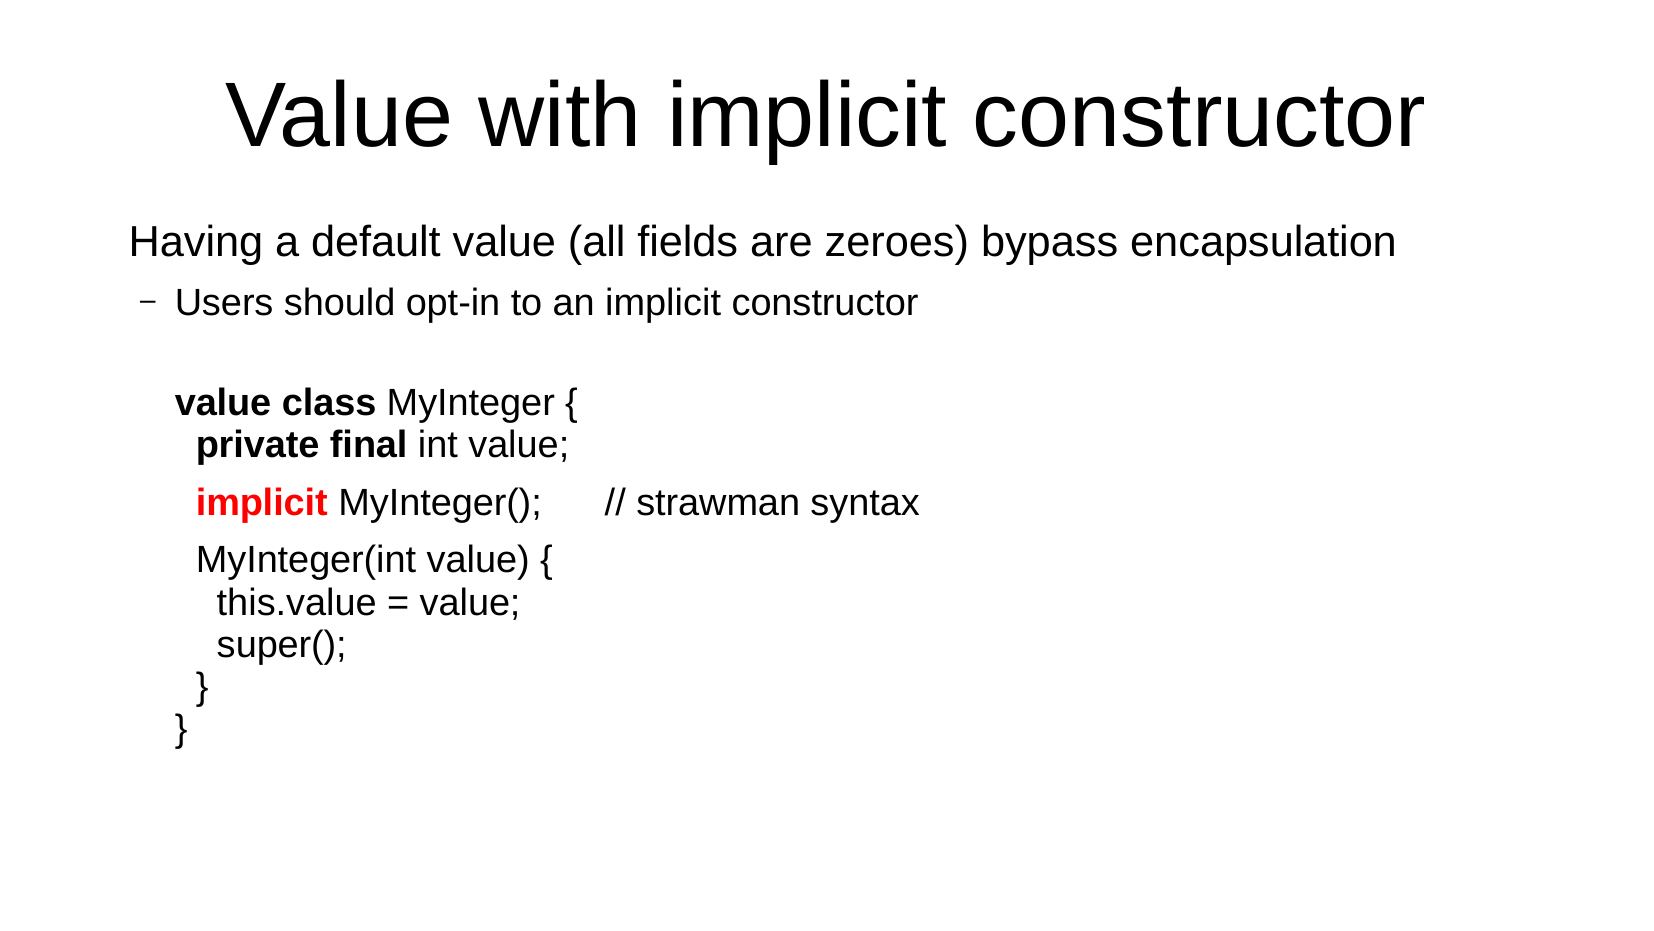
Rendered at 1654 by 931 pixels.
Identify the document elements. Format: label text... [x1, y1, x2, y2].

title Value with implicit constructor [82, 37, 1571, 193]
list Having a default value (all fields are zeroes) bypass encapsulation Users should opt-in to an implicit constructor value class MyInteger { private final int value; implicit MyInteger(); // strawman syntax MyInteger(int value) { this.value = value; super(); } } [82, 217, 1571, 758]
